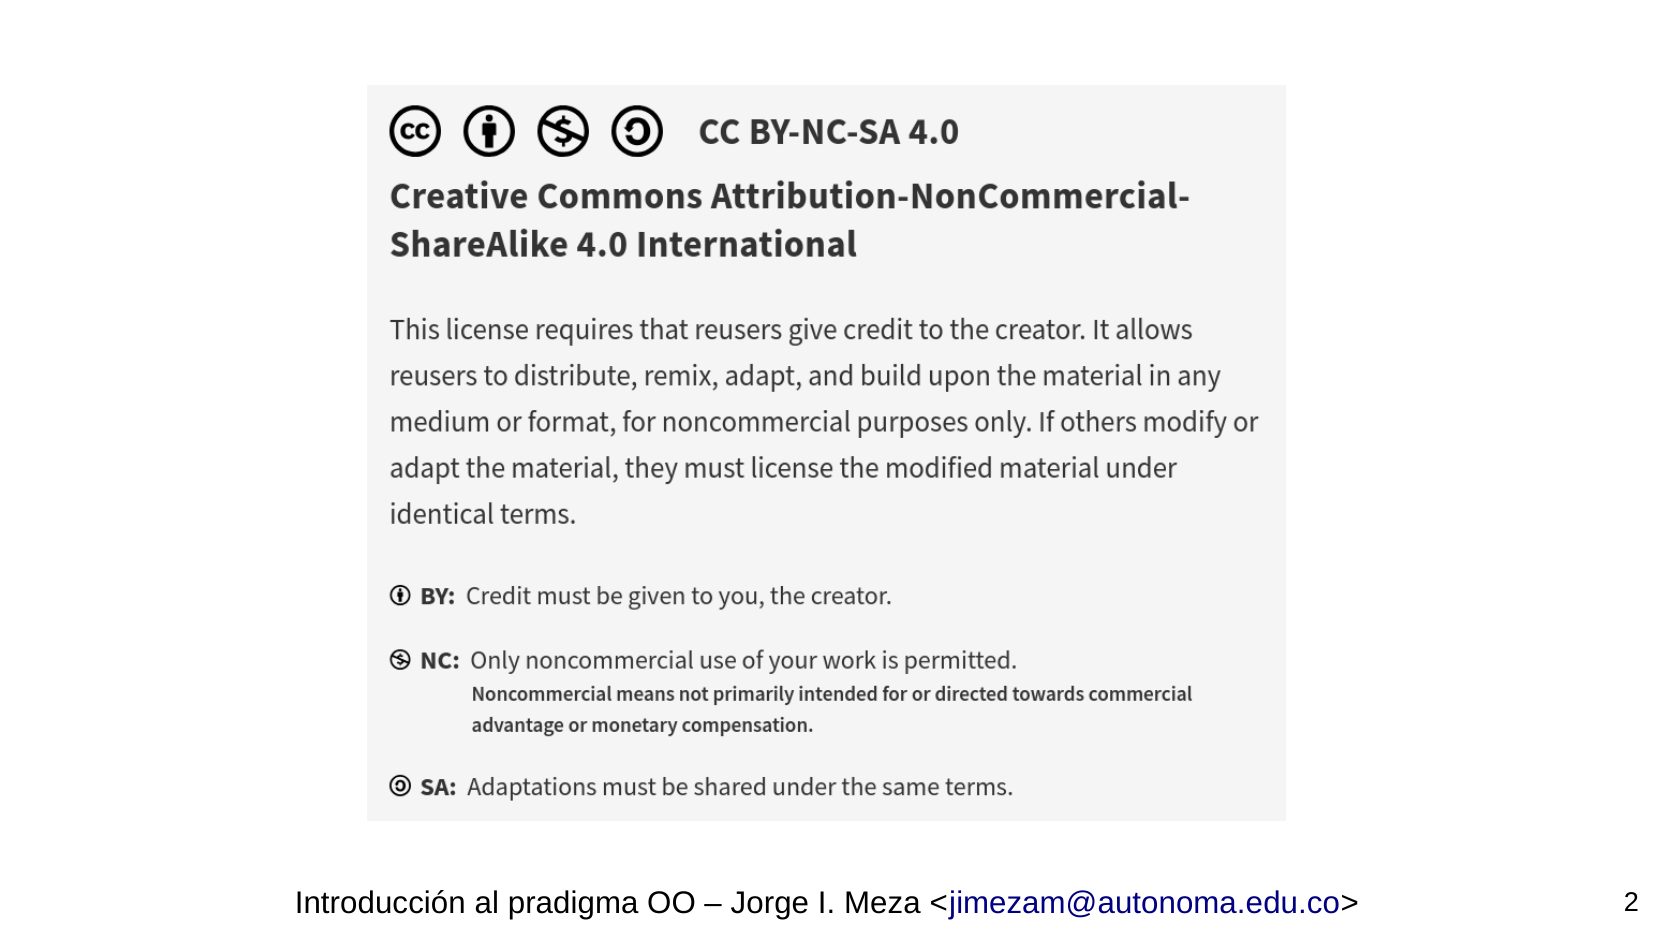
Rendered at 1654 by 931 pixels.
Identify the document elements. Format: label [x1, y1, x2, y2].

picture [367, 85, 1286, 821]
